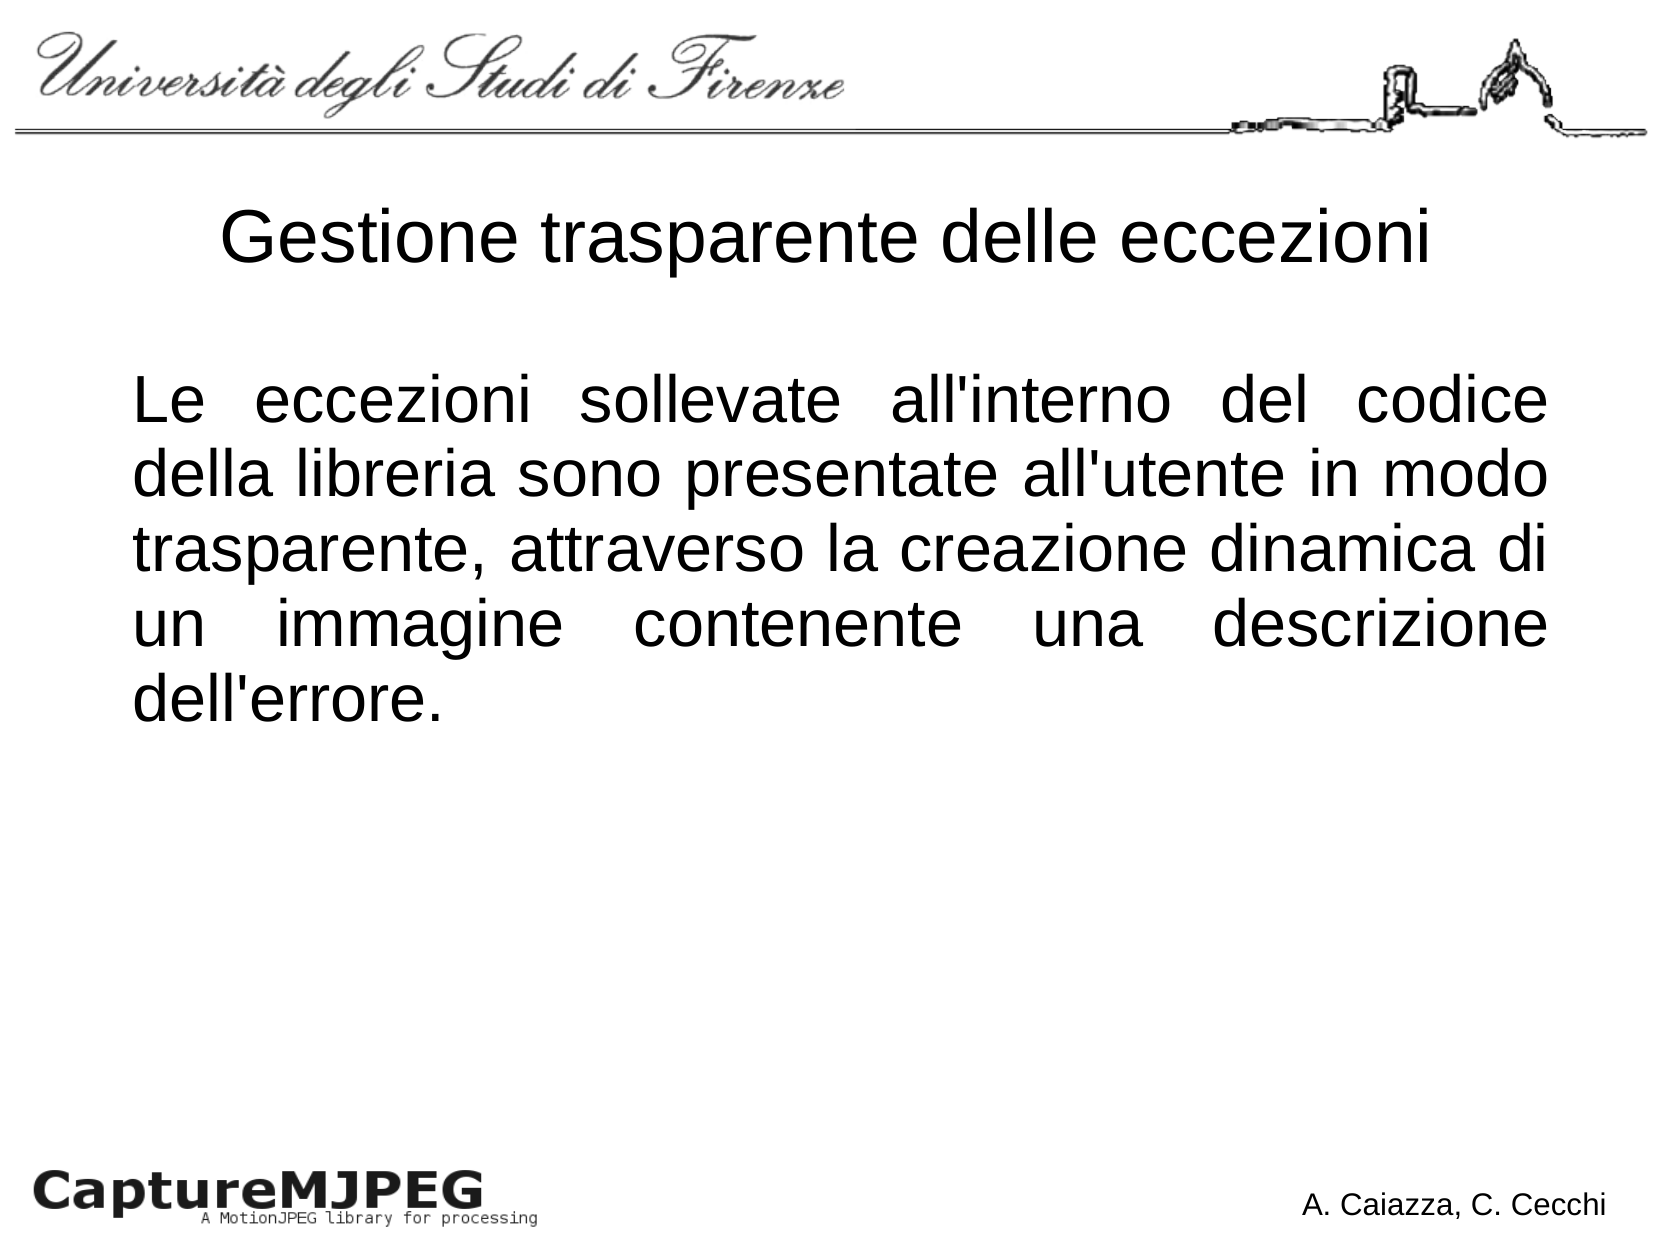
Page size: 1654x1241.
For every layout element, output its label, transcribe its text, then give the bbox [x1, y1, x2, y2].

text_box Le eccezioni sollevate all'interno del codice della libreria sono presentate all'utente in modo trasparente, attraverso la creazione dinamica di un immagine contenente una descrizione dell'errore. [118, 354, 1565, 1063]
picture [7, 4, 1654, 147]
title Gestione trasparente delle eccezioni [82, 155, 1571, 318]
picture [17, 1159, 550, 1229]
